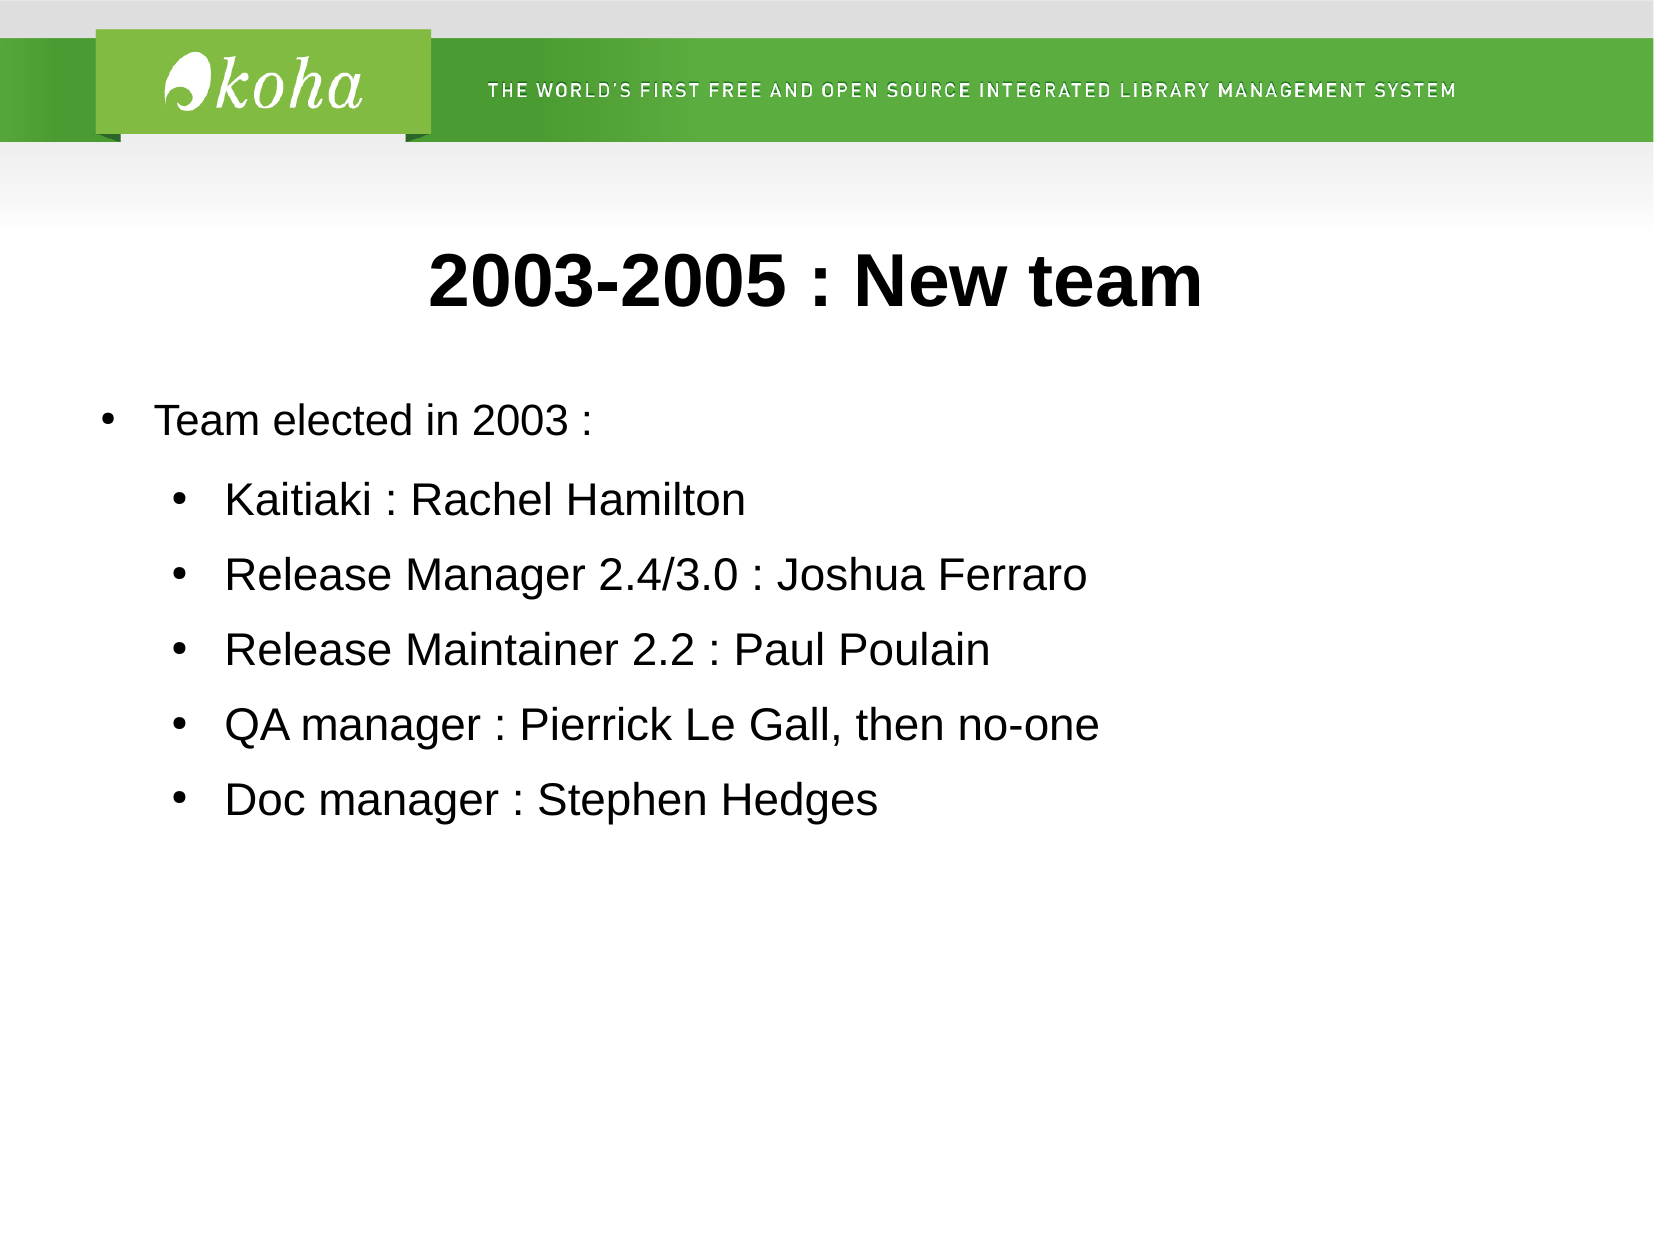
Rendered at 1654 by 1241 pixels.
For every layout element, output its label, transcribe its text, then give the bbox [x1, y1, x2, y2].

list Team elected in 2003 : Kaitiaki : Rachel Hamilton Release Manager 2.4/3.0 : Joshua Ferraro Release Maintainer 2.2 : Paul Poulain QA manager : Pierrick Le Gall, then no-one Doc manager : Stephen Hedges [82, 395, 1571, 1115]
picture [0, 0, 1654, 1241]
title 2003-2005 : New team [82, 177, 1571, 385]
